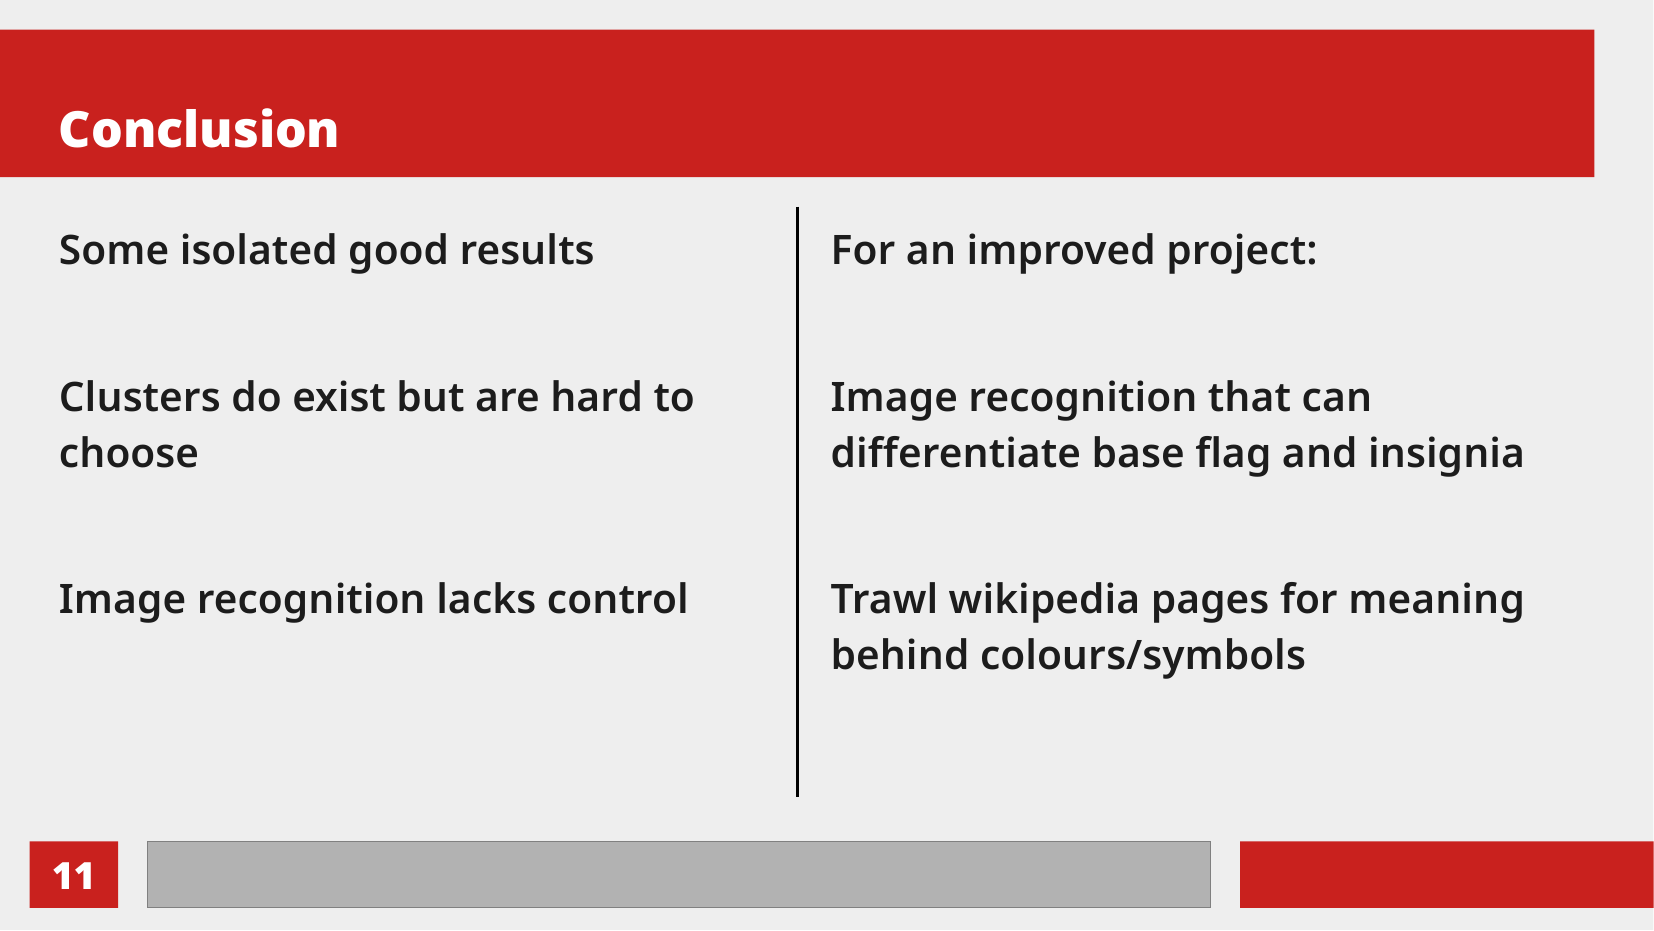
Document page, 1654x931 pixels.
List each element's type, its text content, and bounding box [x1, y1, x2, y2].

list For an improved project: Image recognition that can differentiate base flag and insignia Trawl wikipedia pages for meaning behind colours/symbols [830, 221, 1566, 798]
list Some isolated good results Clusters do exist but are hard to choose Image recognition lacks control [59, 221, 794, 798]
title Conclusion [59, 44, 1595, 163]
